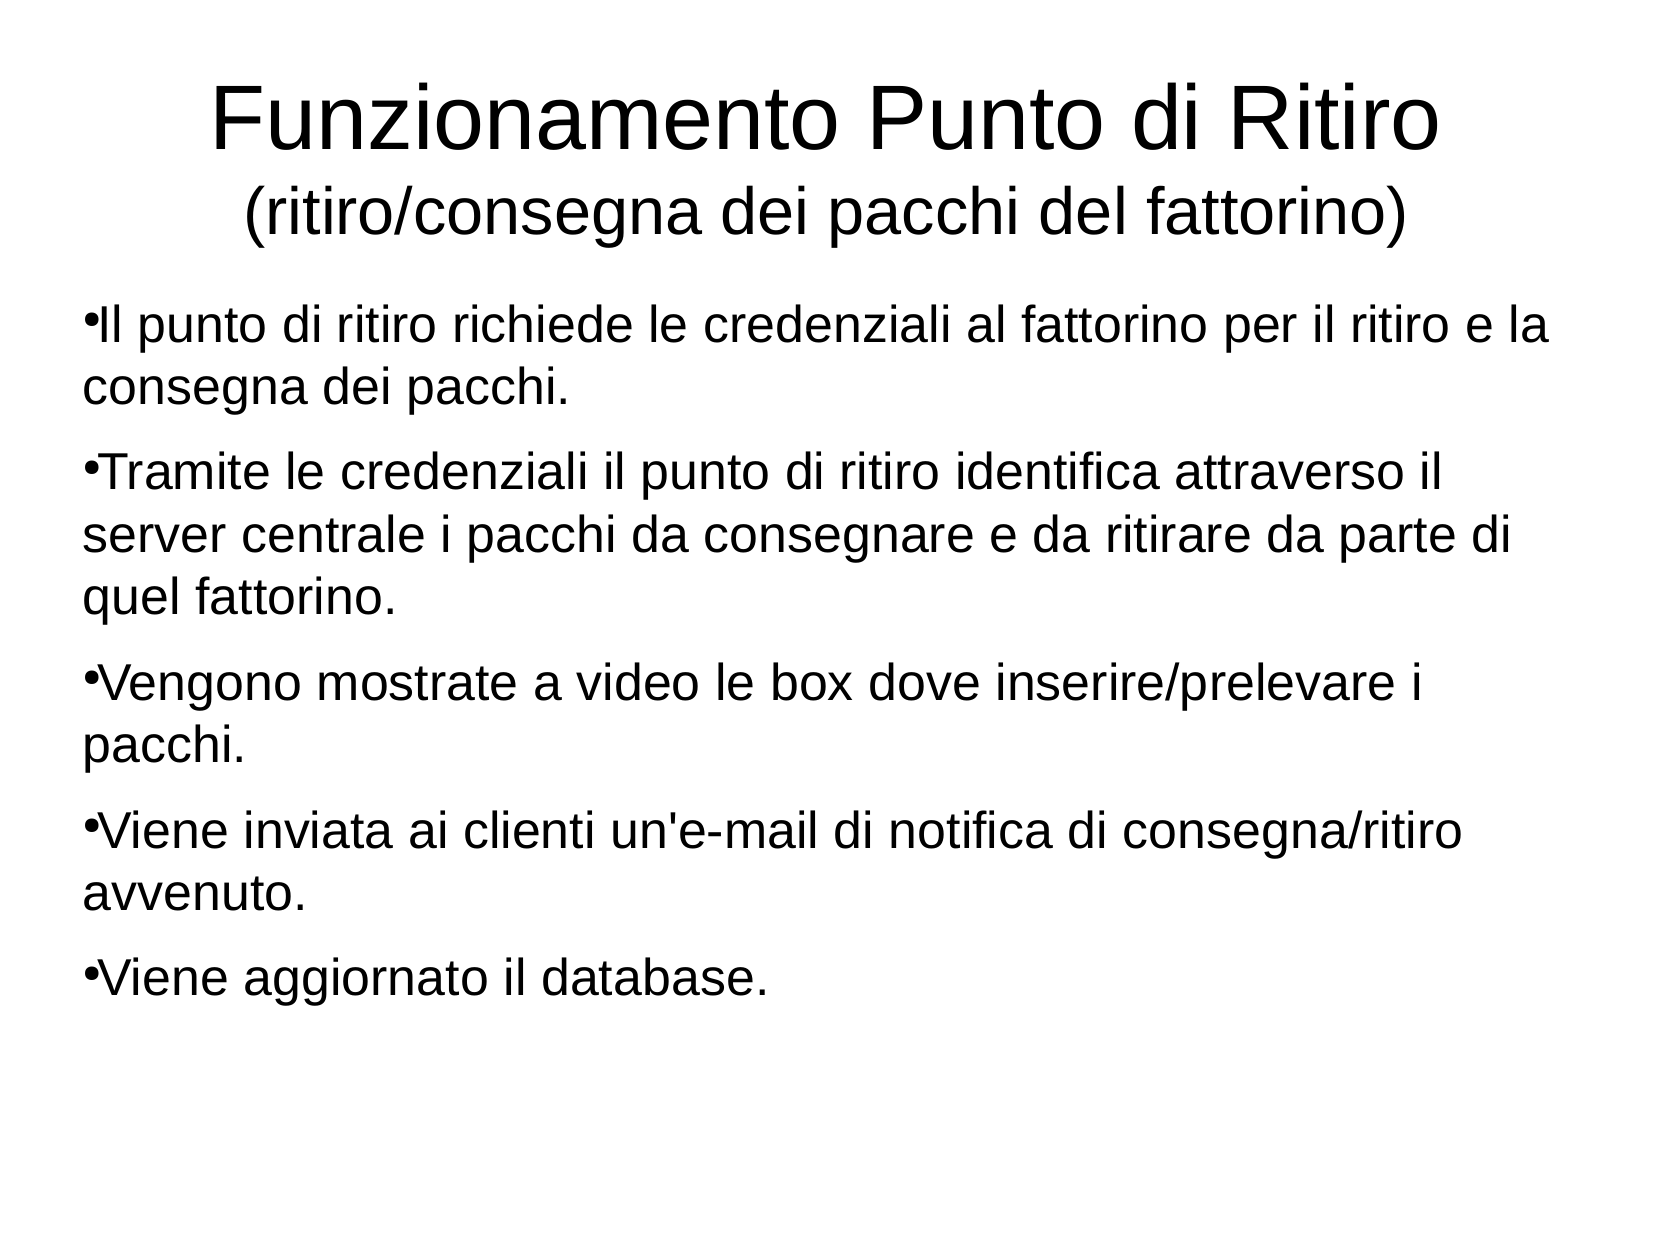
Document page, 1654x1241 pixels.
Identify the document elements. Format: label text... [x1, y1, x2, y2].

title Funzionamento Punto di Ritiro (ritiro/consegna dei pacchi del fattorino) [82, 49, 1571, 257]
list Il punto di ritiro richiede le credenziali al fattorino per il ritiro e la consegna dei pacchi. Tramite le credenziali il punto di ritiro identifica attraverso il server centrale i pacchi da consegnare e da ritirare da parte di quel fattorino. Vengono mostrate a video le box dove inserire/prelevare i pacchi. Viene inviata ai clienti un'e-mail di notifica di consegna/ritiro avvenuto. Viene aggiornato il database. [82, 290, 1571, 1010]
